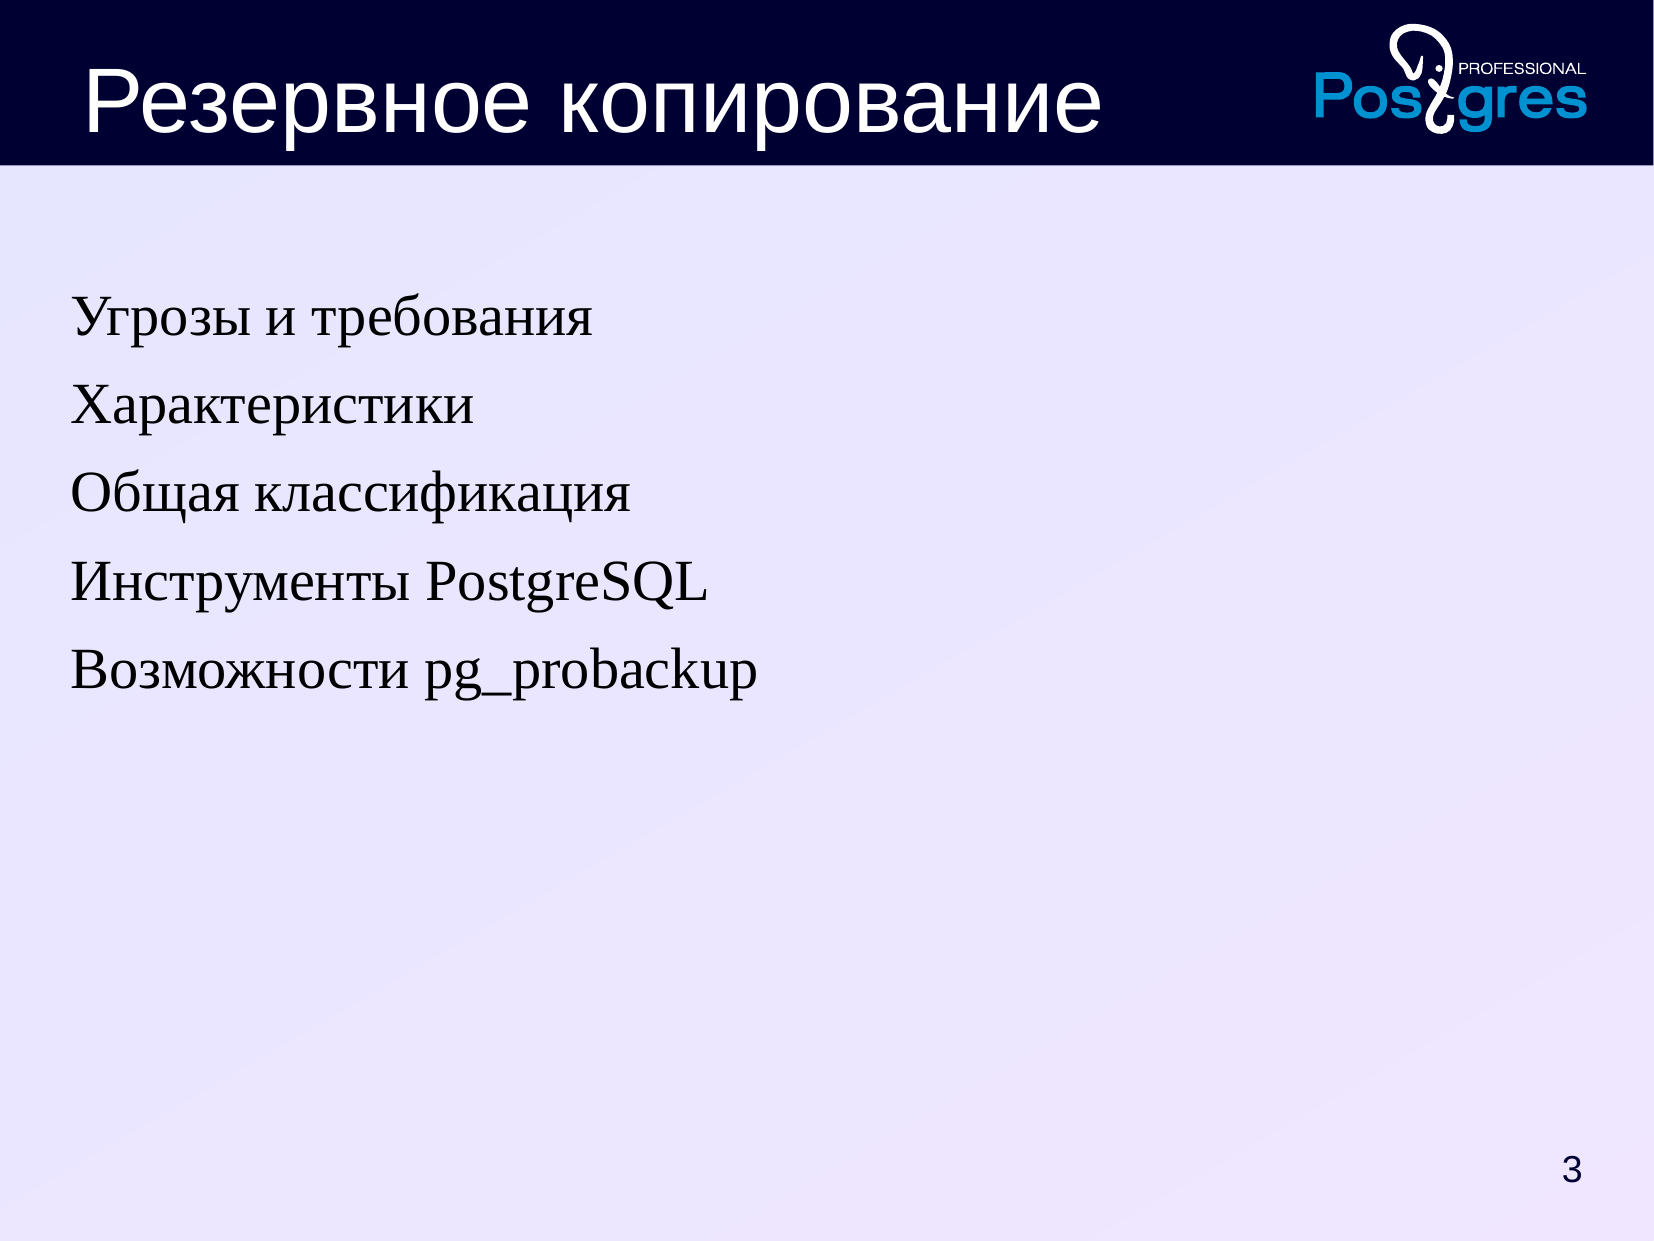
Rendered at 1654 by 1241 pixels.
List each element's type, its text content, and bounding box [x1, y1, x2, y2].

list Угрозы и требования Характеристики Общая классификация Инструменты PostgreSQL Возможности pg_probackup [70, 283, 1559, 1003]
title Резервное копирование [82, 49, 1252, 153]
